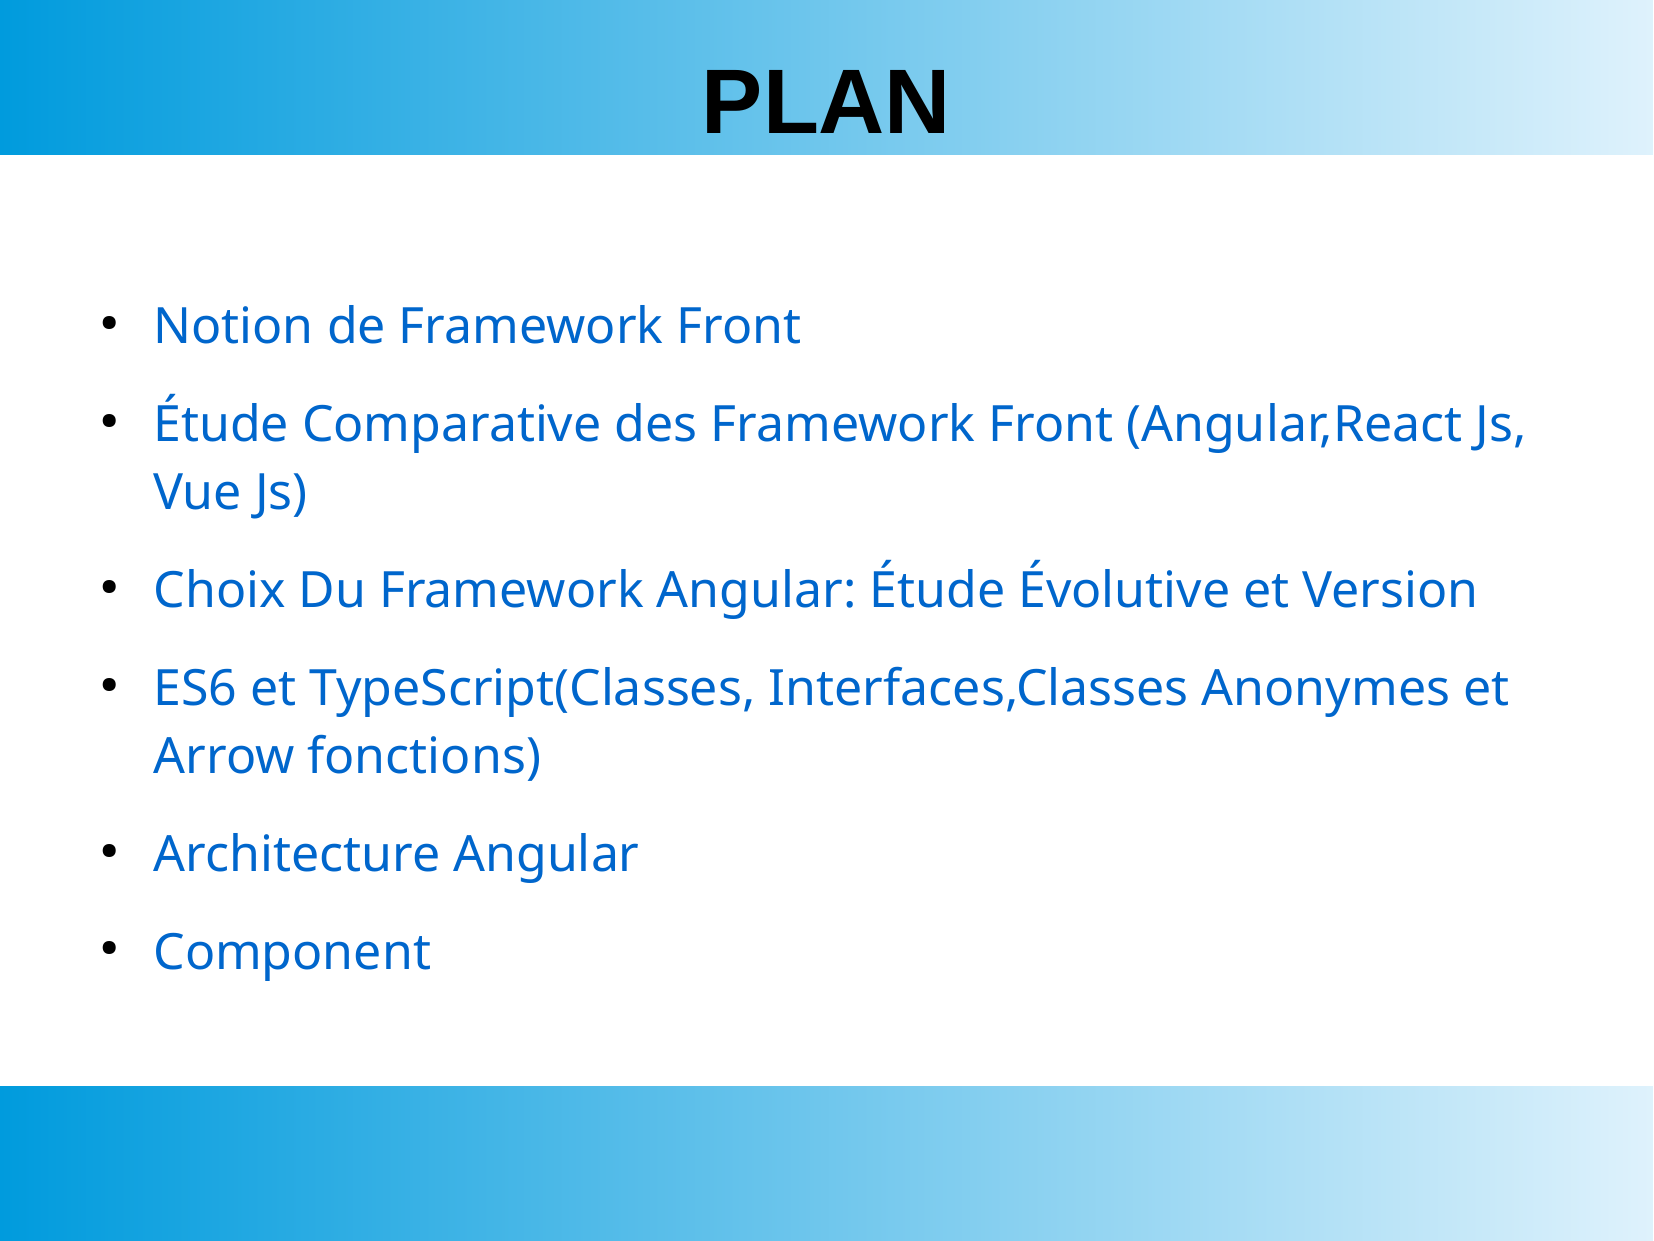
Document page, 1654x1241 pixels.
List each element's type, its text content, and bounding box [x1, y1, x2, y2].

title PLAN [82, 49, 1571, 155]
list Notion de Framework Front Étude Comparative des Framework Front (Angular,React Js, Vue Js) Choix Du Framework Angular: Étude Évolutive et Version ES6 et TypeScript(Classes, Interfaces,Classes Anonymes et Arrow fonctions) Architecture Angular Component [82, 290, 1571, 1010]
